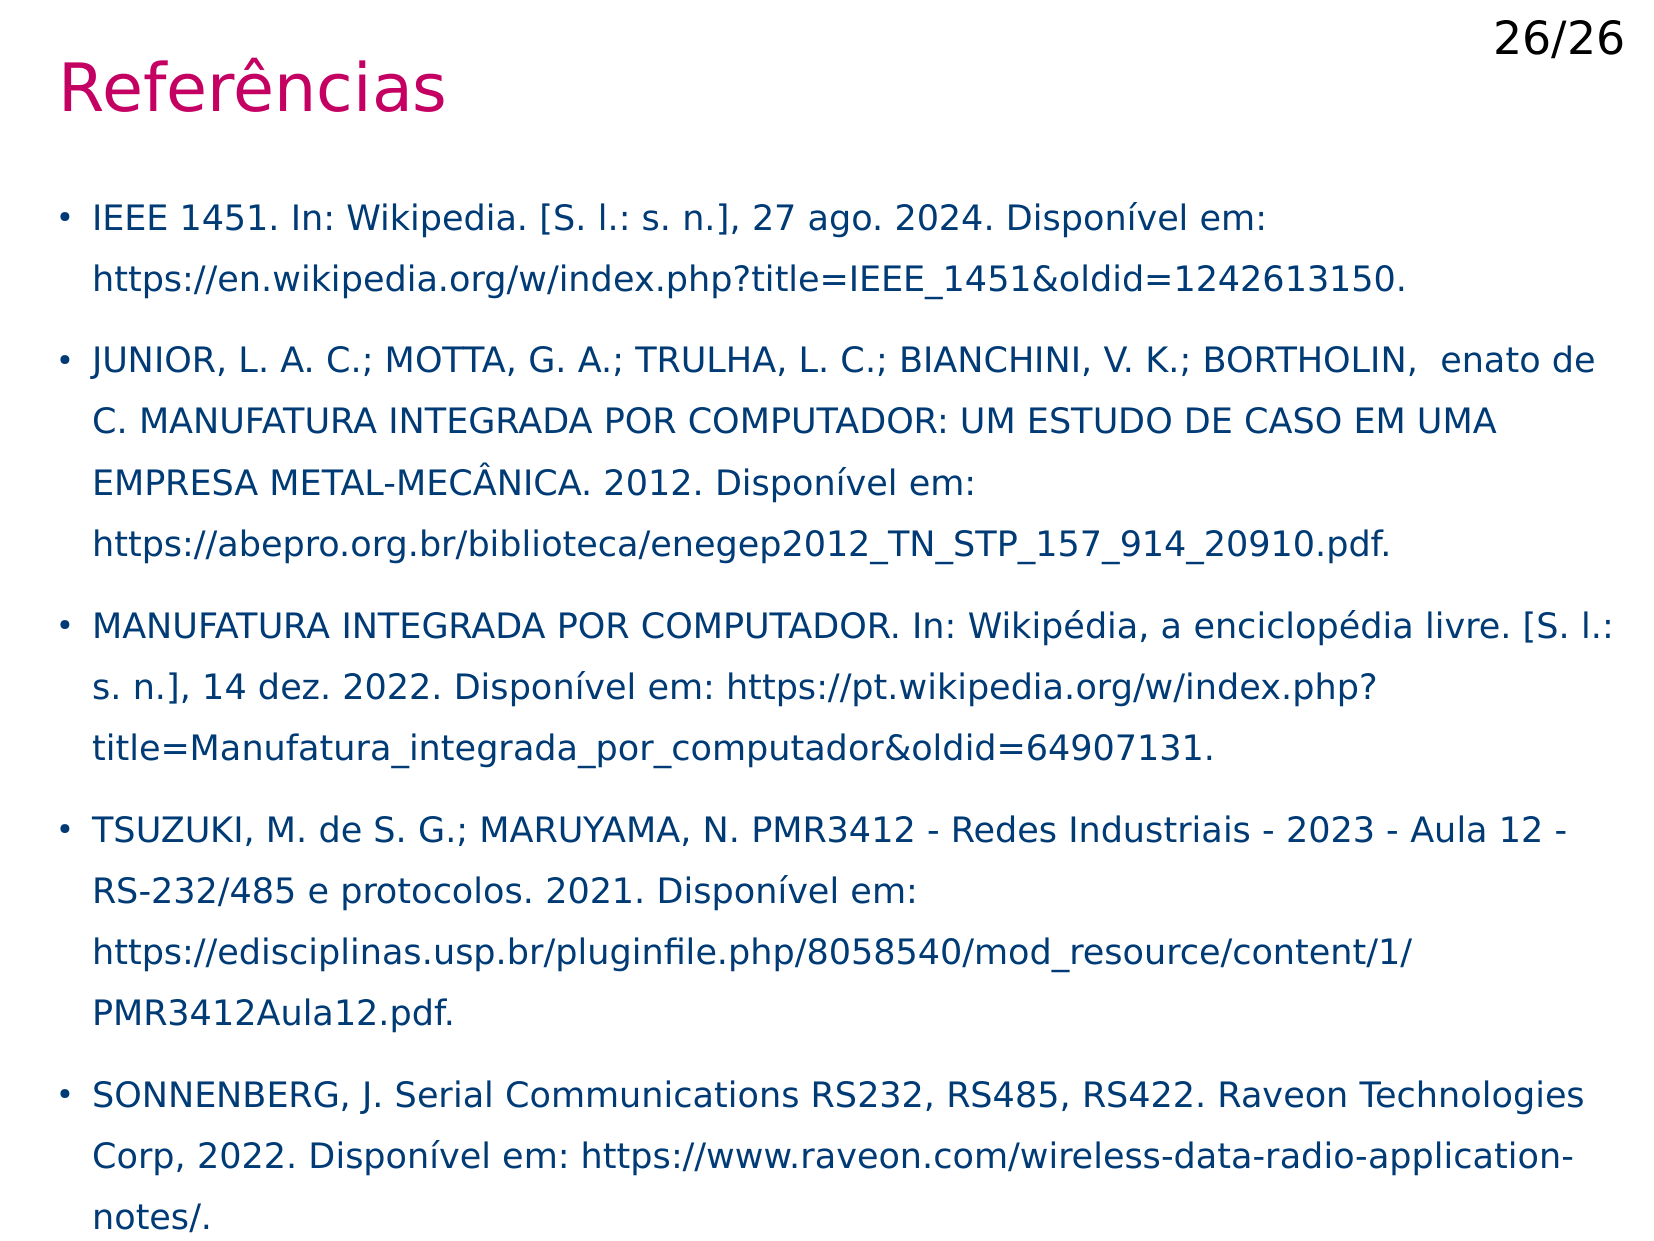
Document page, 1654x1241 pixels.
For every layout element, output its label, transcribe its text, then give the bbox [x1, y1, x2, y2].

list IEEE 1451. In: Wikipedia. [S. l.: s. n.], 27 ago. 2024. Disponível em: https://en.wikipedia.org/w/index.php?title=IEEE_1451&oldid=1242613150. JUNIOR, L. A. C.; MOTTA, G. A.; TRULHA, L. C.; BIANCHINI, V. K.; BORTHOLIN, enato de C. MANUFATURA INTEGRADA POR COMPUTADOR: UM ESTUDO DE CASO EM UMA EMPRESA METAL-MECÂNICA. 2012. Disponível em: https://abepro.org.br/biblioteca/enegep2012_TN_STP_157_914_20910.pdf. MANUFATURA INTEGRADA POR COMPUTADOR. In: Wikipédia, a enciclopédia livre. [S. l.: s. n.], 14 dez. 2022. Disponível em: https://pt.wikipedia.org/w/index.php?title=Manufatura_integrada_por_computador&oldid=64907131. TSUZUKI, M. de S. G.; MARUYAMA, N. PMR3412 - Redes Industriais - 2023 - Aula 12 - RS-232/485 e protocolos. 2021. Disponível em: https://edisciplinas.usp.br/pluginfile.php/8058540/mod_resource/content/1/PMR3412Aula12.pdf. SONNENBERG, J. Serial Communications RS232, RS485, RS422. Raveon Technologies Corp, 2022. Disponível em: https://www.raveon.com/wireless-data-radio-application-notes/. [59, 177, 1625, 1241]
title Referências [59, 29, 1625, 148]
